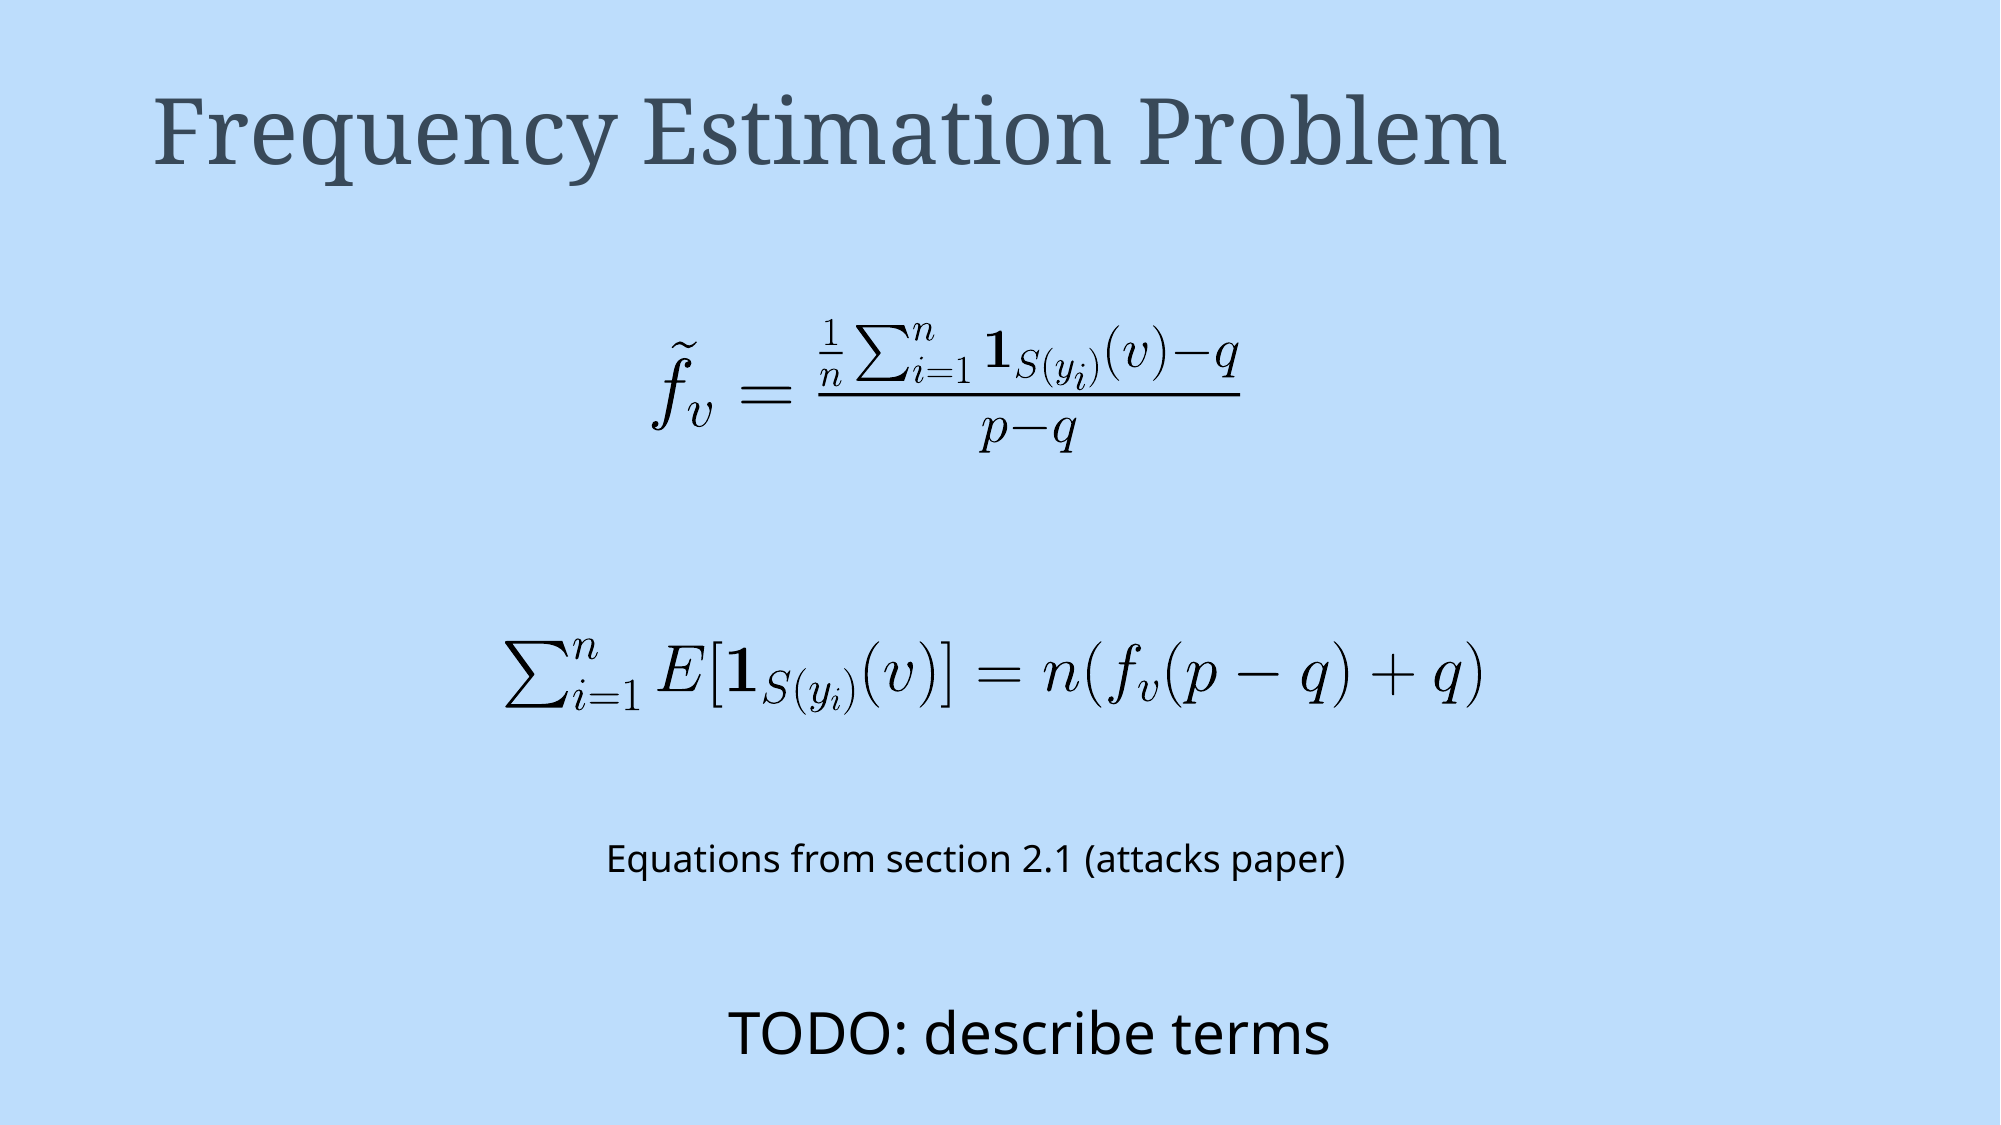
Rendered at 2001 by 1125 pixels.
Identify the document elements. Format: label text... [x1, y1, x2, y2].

text_box TODO: describe terms​ ​​ ​ [713, 1010, 1714, 1125]
title Frequency Estimation Problem [137, 59, 1863, 134]
picture [0, 134, 2000, 889]
